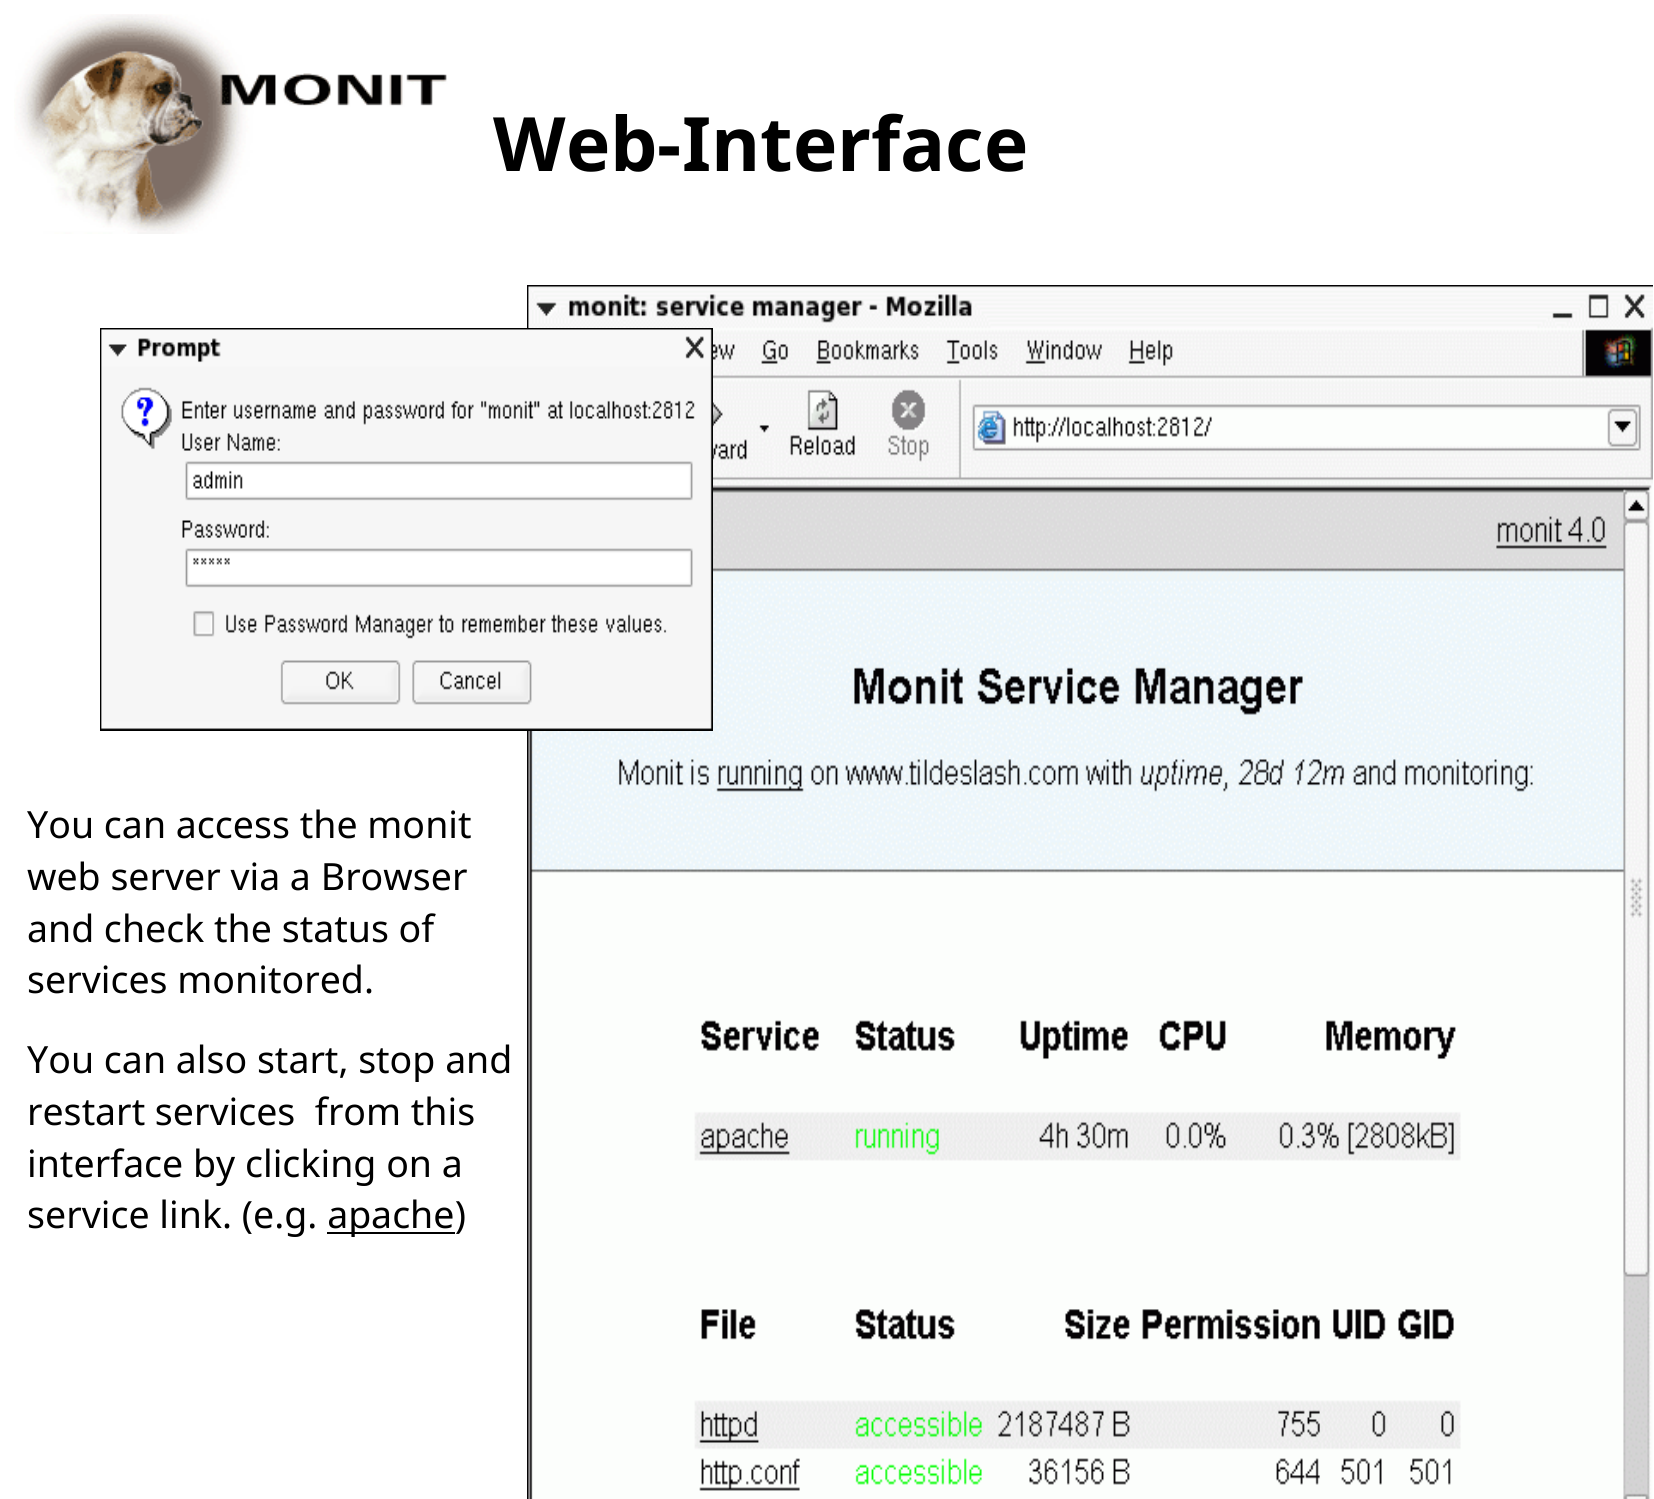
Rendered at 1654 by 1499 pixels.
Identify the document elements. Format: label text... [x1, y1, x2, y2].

picture [14, 14, 448, 234]
title Web-Interface [508, 73, 1014, 211]
list You can access the monit web server via a Browser and check the status of services monitored. You can also start, stop and restart services from this interface by clicking on a service link. (e.g. apache) [26, 798, 527, 1378]
picture [100, 285, 1653, 1499]
